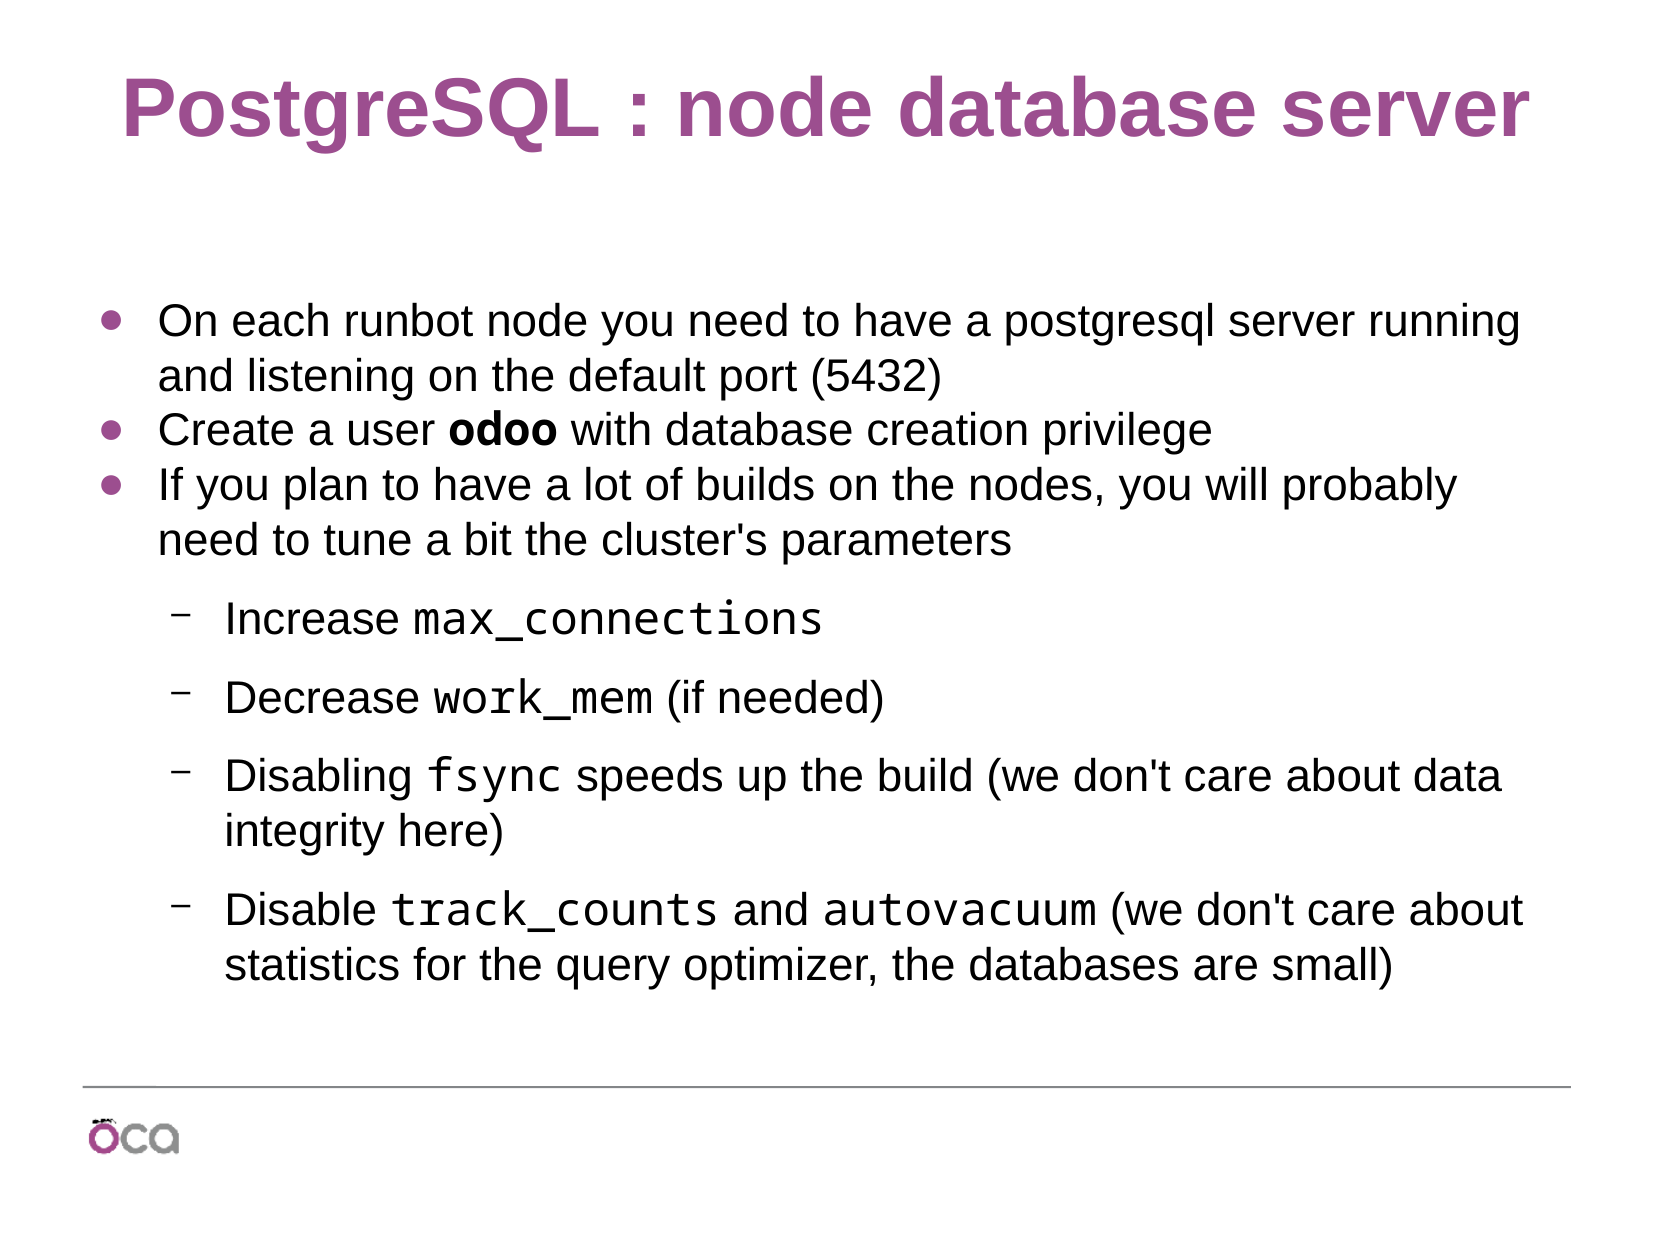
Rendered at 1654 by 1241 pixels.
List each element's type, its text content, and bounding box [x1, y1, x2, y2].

list On each runbot node you need to have a postgresql server running and listening on the default port (5432) Create a user odoo with database creation privilege If you plan to have a lot of builds on the nodes, you will probably need to tune a bit the cluster's parameters Increase max_connections Decrease work_mem (if needed) Disabling fsync speeds up the build (we don't care about data integrity here) Disable track_counts and autovacuum (we don't care about statistics for the query optimizer, the databases are small) [82, 290, 1571, 1010]
picture [82, 1089, 186, 1191]
title PostgreSQL : node database server [82, 0, 1571, 207]
